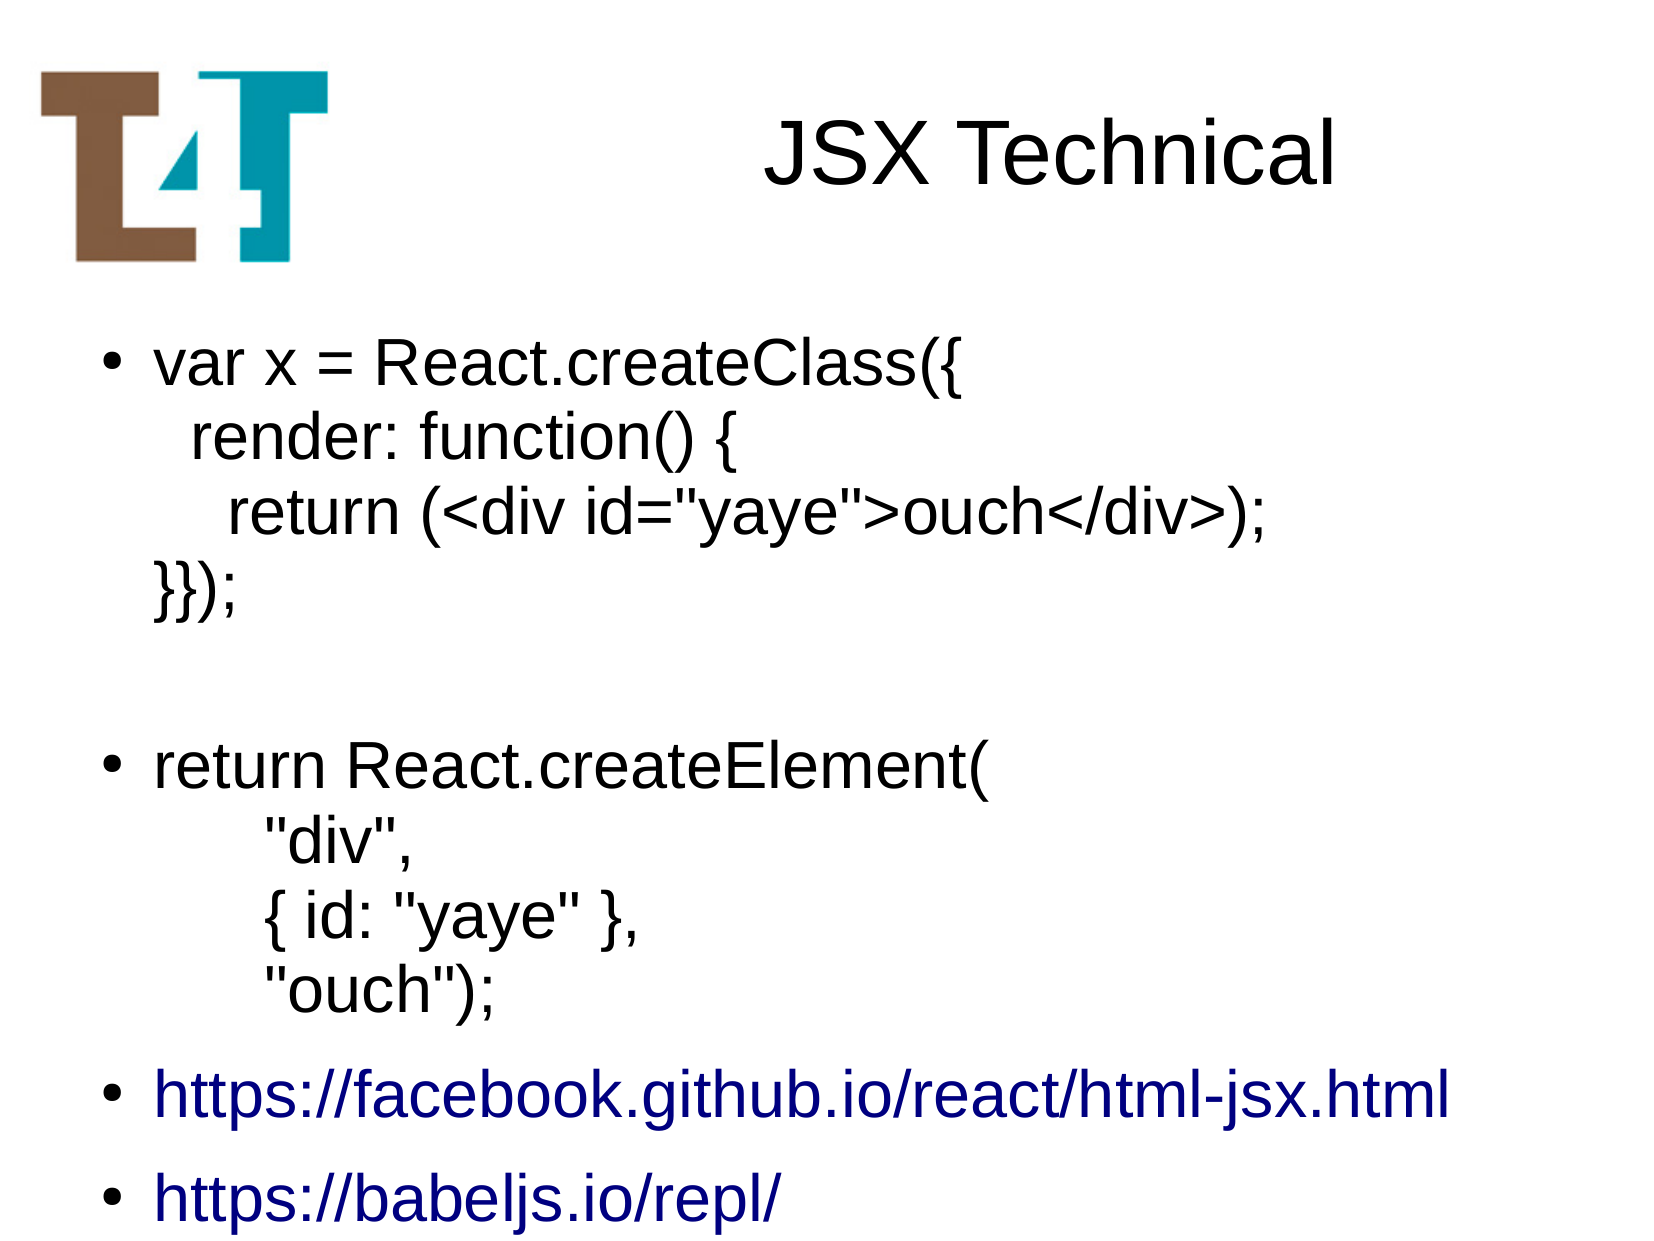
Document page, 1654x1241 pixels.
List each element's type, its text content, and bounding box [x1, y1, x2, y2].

picture [29, 12, 342, 325]
list var x = React.createClass({ render: function() { return (<div id="yaye">ouch</div>); }}); return React.createElement( "div", { id: "yaye" }, "ouch"); https://facebook.github.io/react/html-jsx.html https://babeljs.io/repl/ [82, 324, 1571, 1236]
title JSX Technical [531, 49, 1571, 257]
